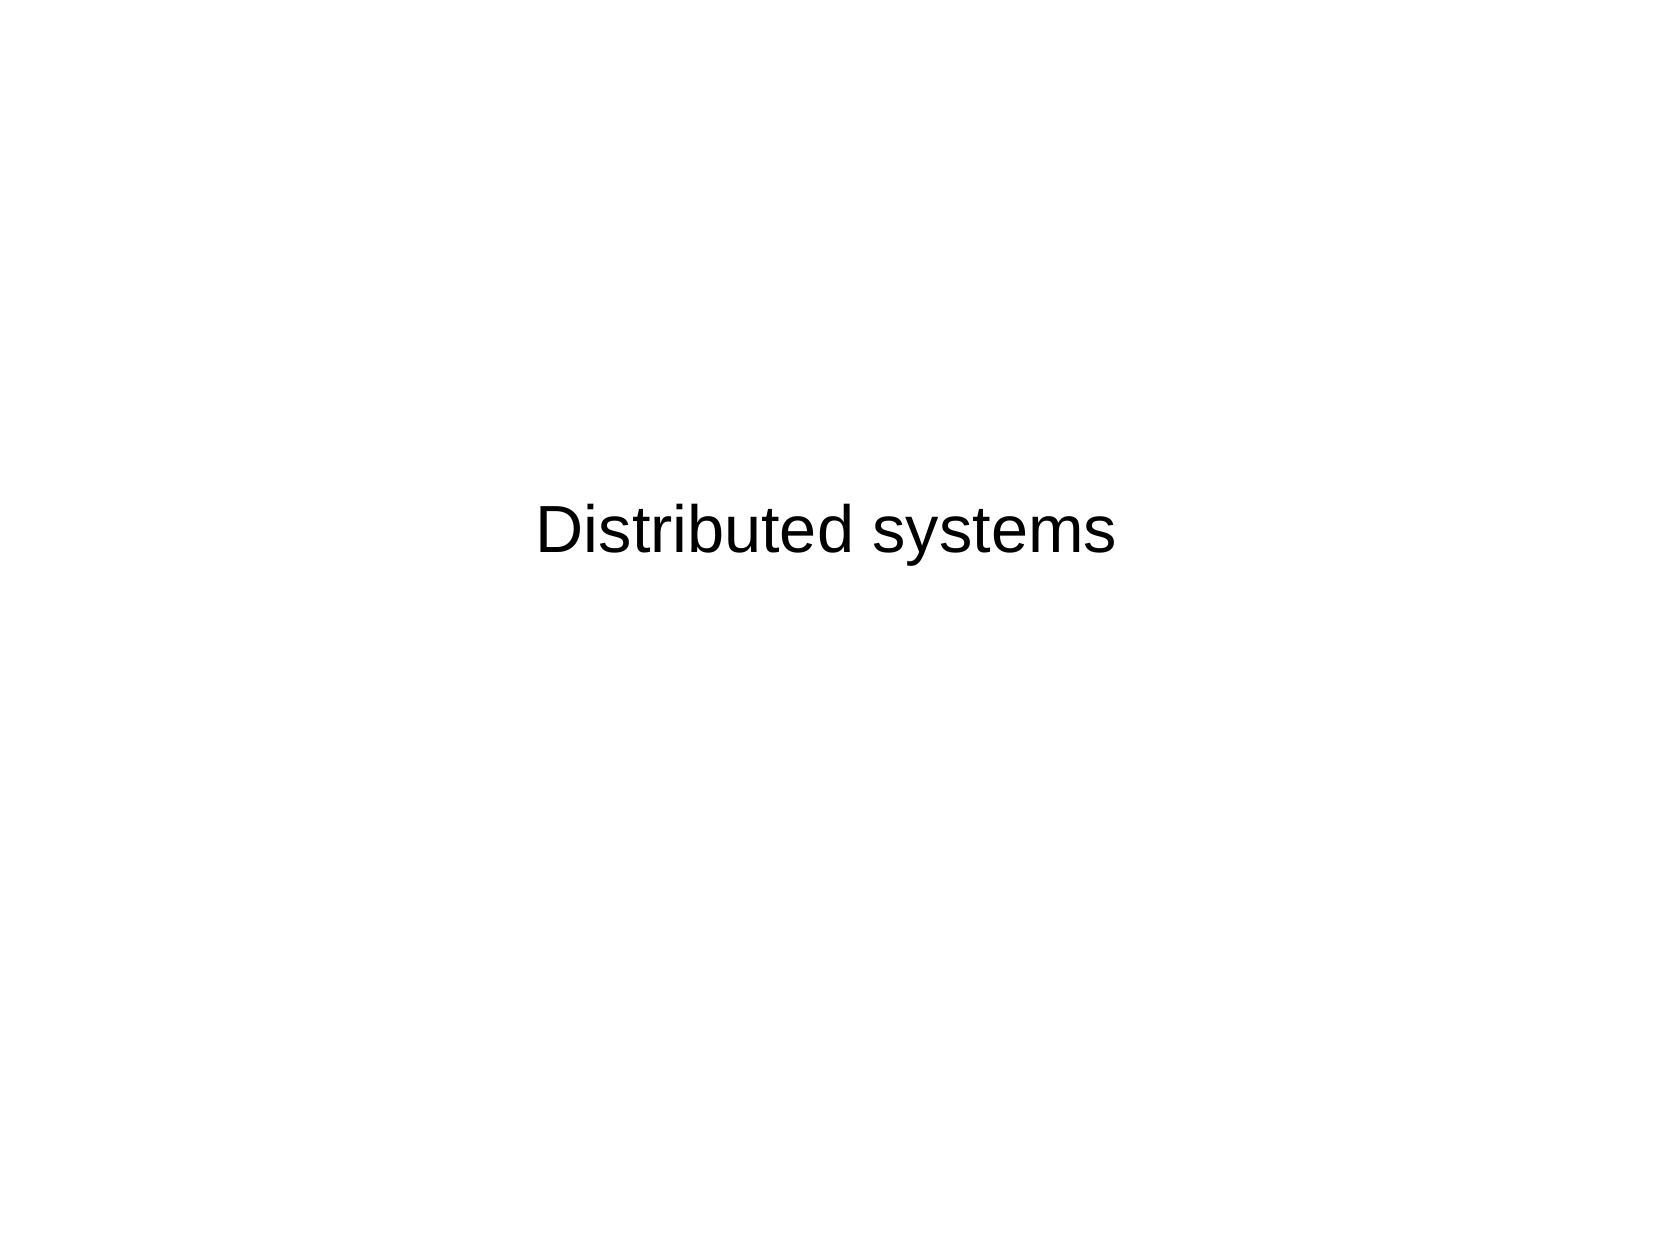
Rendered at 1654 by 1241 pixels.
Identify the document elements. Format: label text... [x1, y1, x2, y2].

subtitle Distributed systems [82, 49, 1571, 1010]
